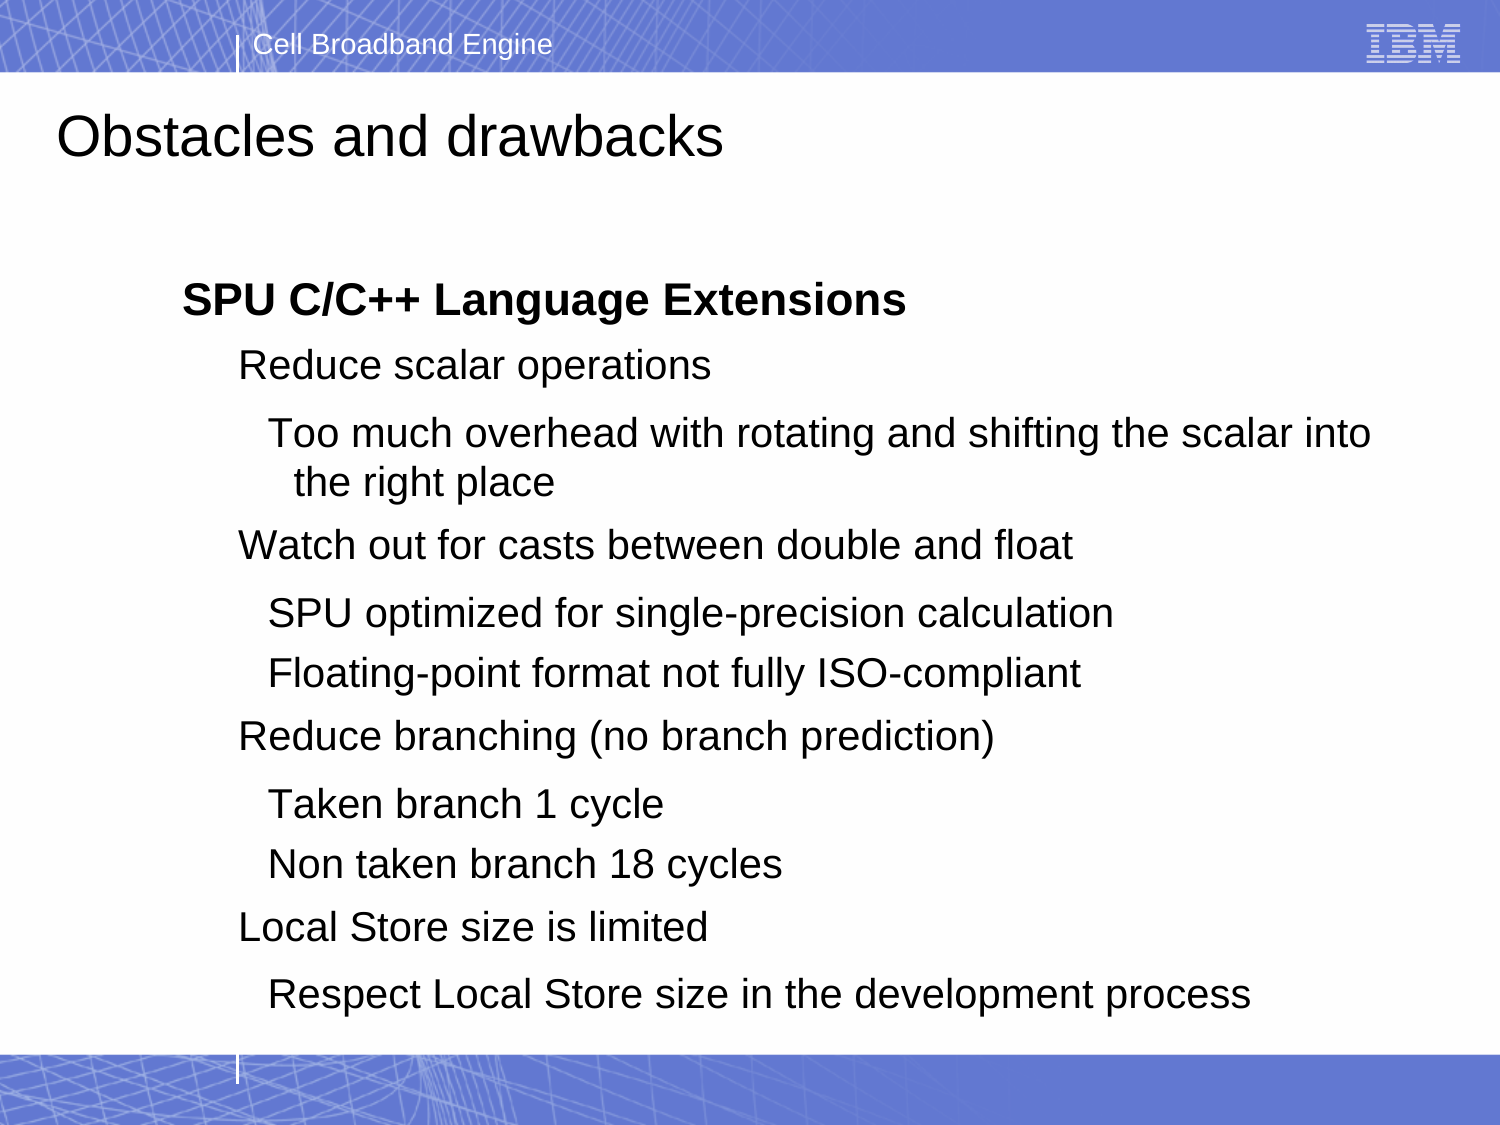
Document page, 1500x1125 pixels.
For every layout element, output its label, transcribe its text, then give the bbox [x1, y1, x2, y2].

title Obstacles and drawbacks [56, 97, 1410, 179]
list SPU C/C++ Language Extensions Reduce scalar operations Too much overhead with rotating and shifting the scalar into the right place Watch out for casts between double and float SPU optimized for single-precision calculation Floating-point format not fully ISO-compliant Reduce branching (no branch prediction) Taken branch 1 cycle Non taken branch 18 cycles Local Store size is limited Respect Local Store size in the development process [182, 270, 1388, 1015]
picture [1366, 24, 1462, 63]
